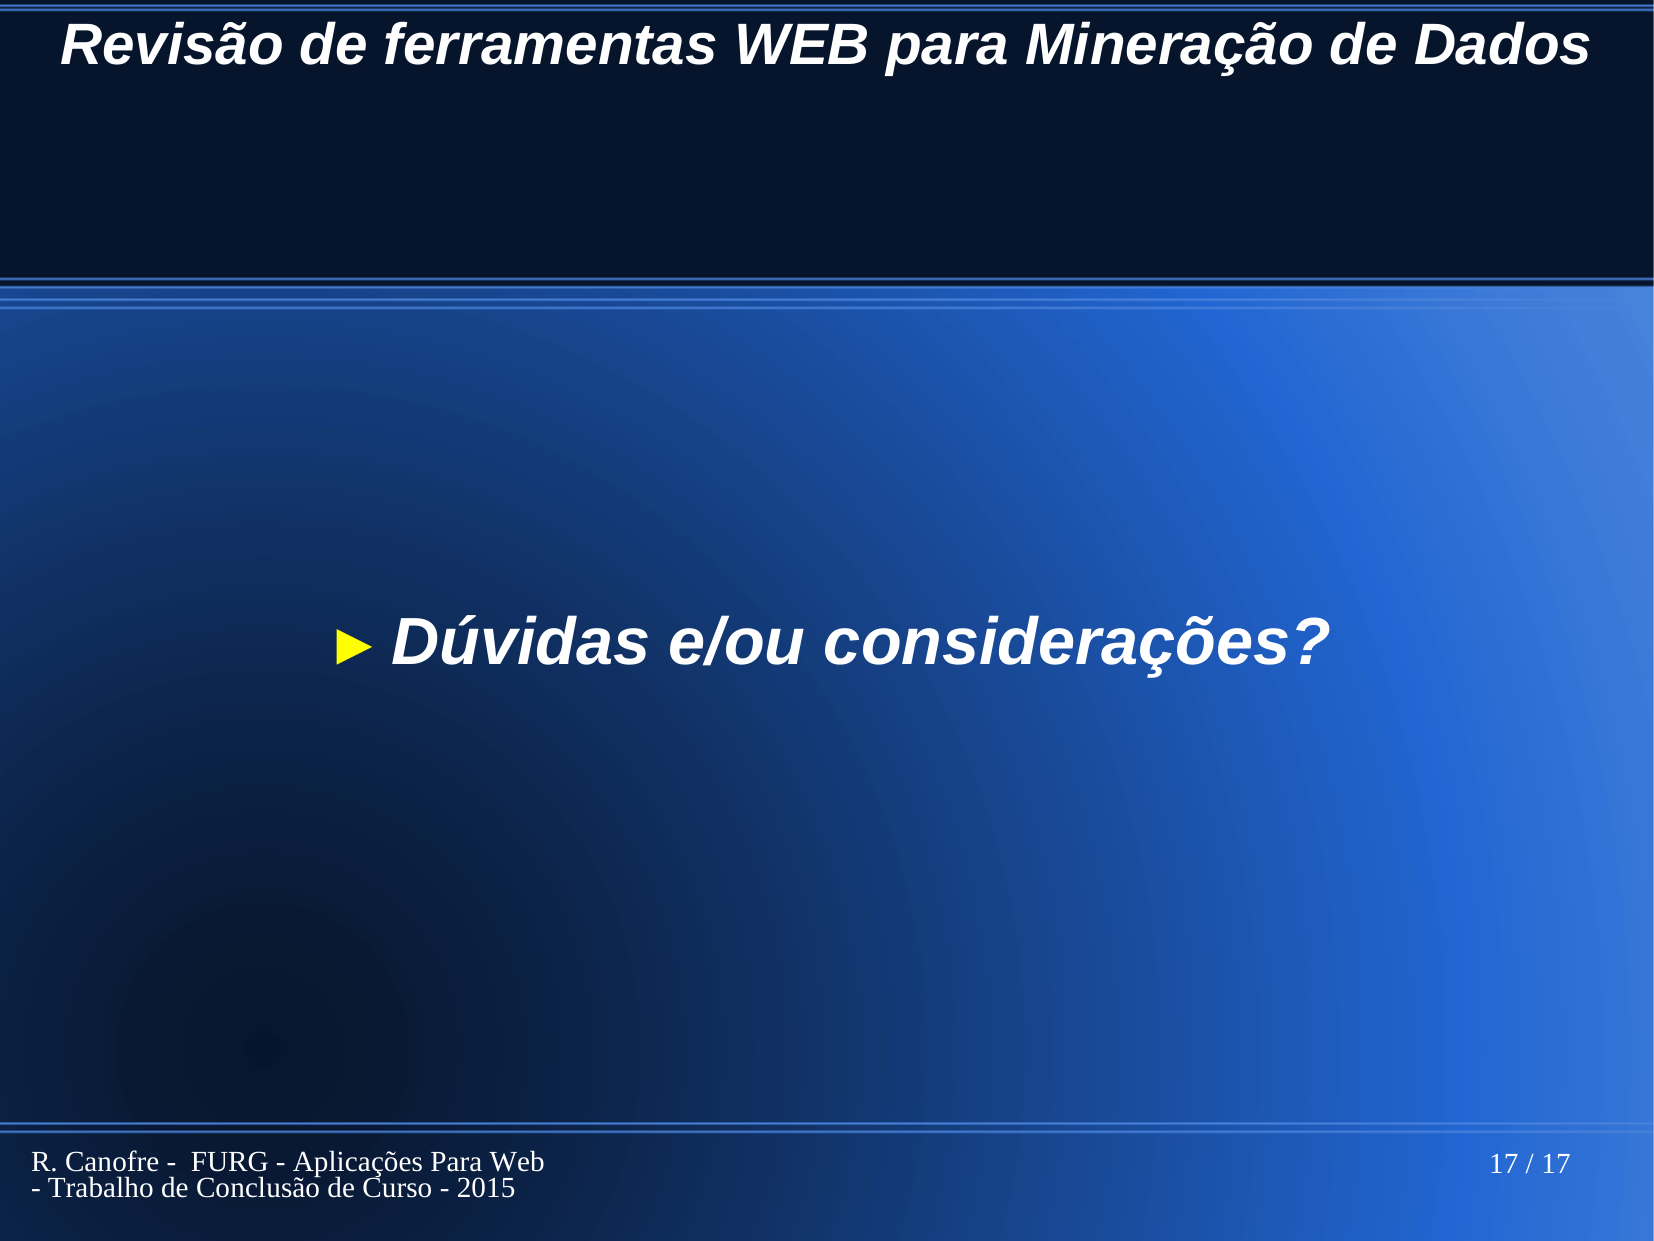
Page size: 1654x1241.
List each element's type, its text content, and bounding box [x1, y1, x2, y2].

list Dúvidas e/ou considerações? [318, 566, 1430, 934]
title Revisão de ferramentas WEB para Mineração de Dados [0, 5, 1654, 83]
picture [0, 83, 1654, 1241]
picture [0, 0, 1654, 5]
